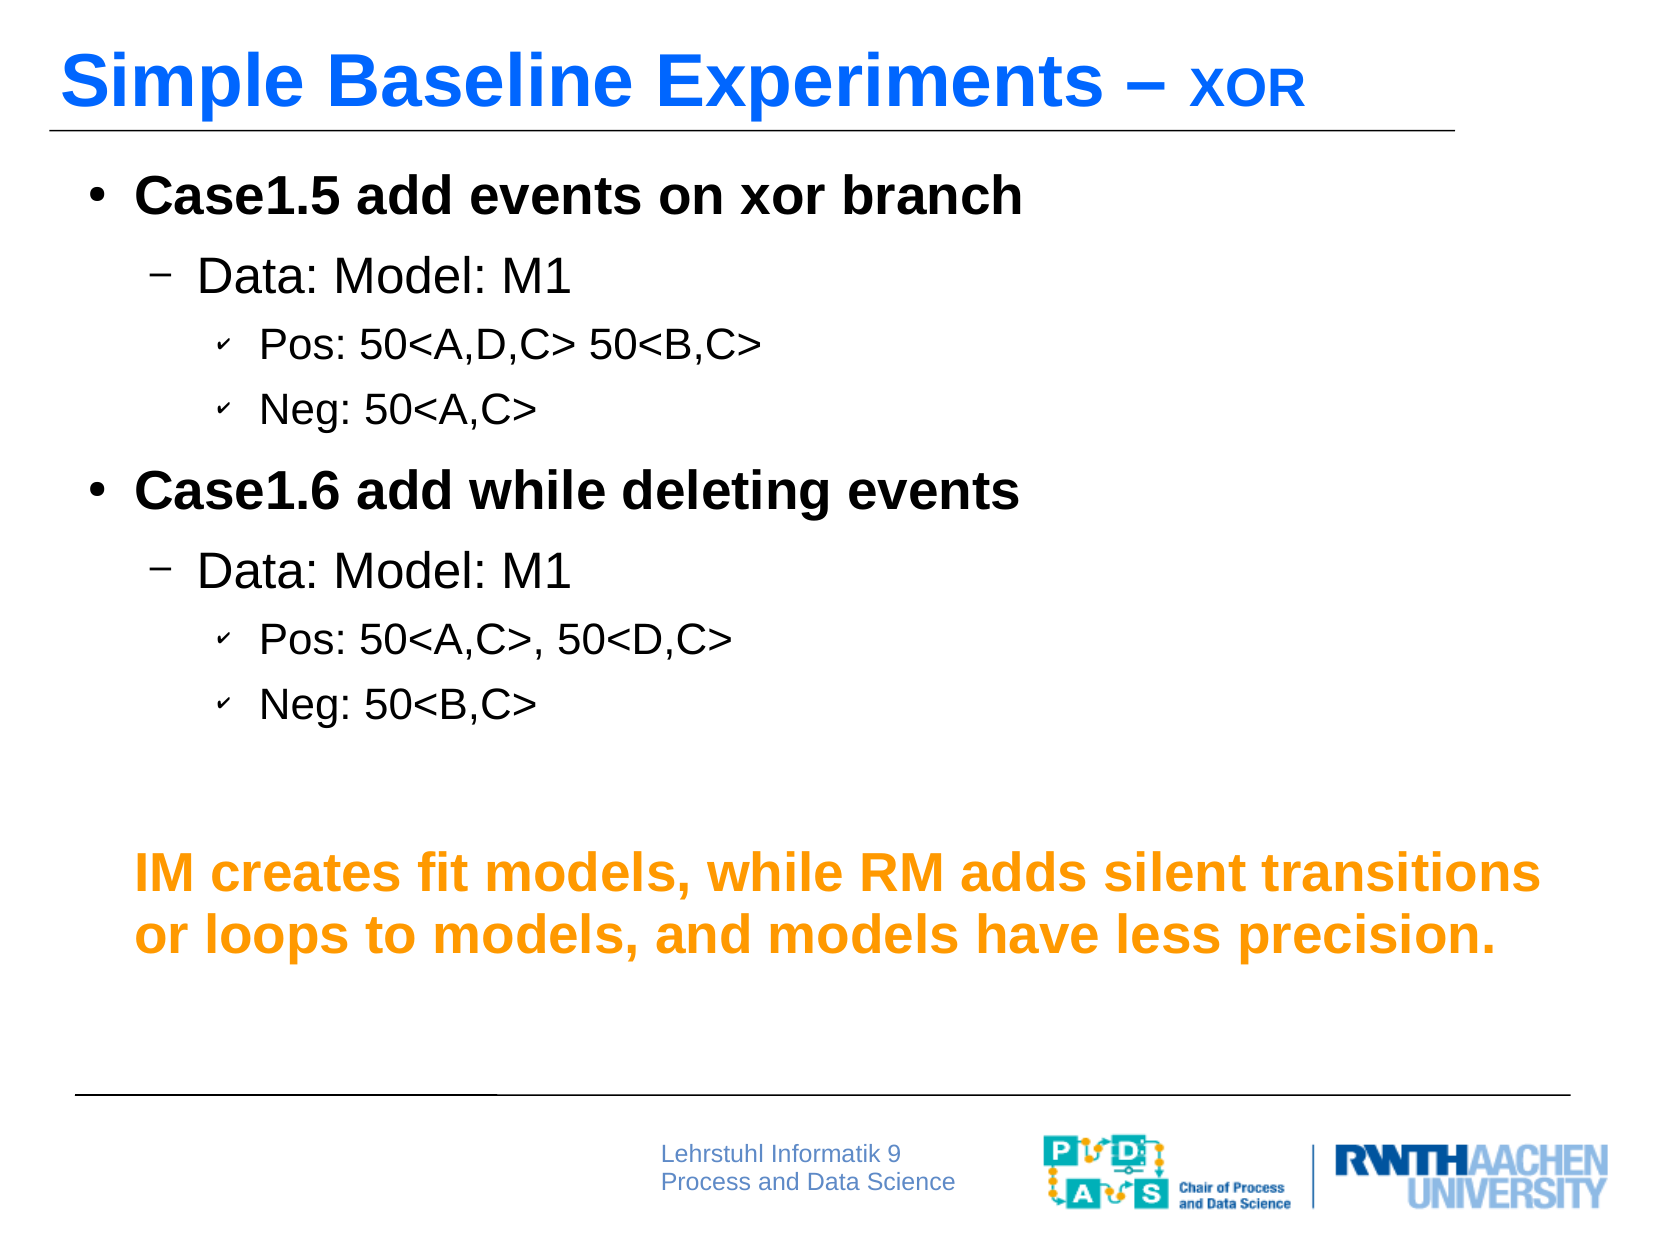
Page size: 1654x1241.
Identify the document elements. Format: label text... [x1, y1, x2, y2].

picture [1005, 1090, 1647, 1241]
list Case1.5 add events on xor branch Data: Model: M1 Pos: 50<A,D,C> 50<B,C> Neg: 50<A,C> Case1.6 add while deleting events Data: Model: M1 Pos: 50<A,C>, 50<D,C> Neg: 50<B,C> IM creates fit models, while RM adds silent transitions or loops to models, and models have less precision. [71, 165, 1561, 1021]
title Simple Baseline Experiments – XOR [60, 30, 1549, 131]
